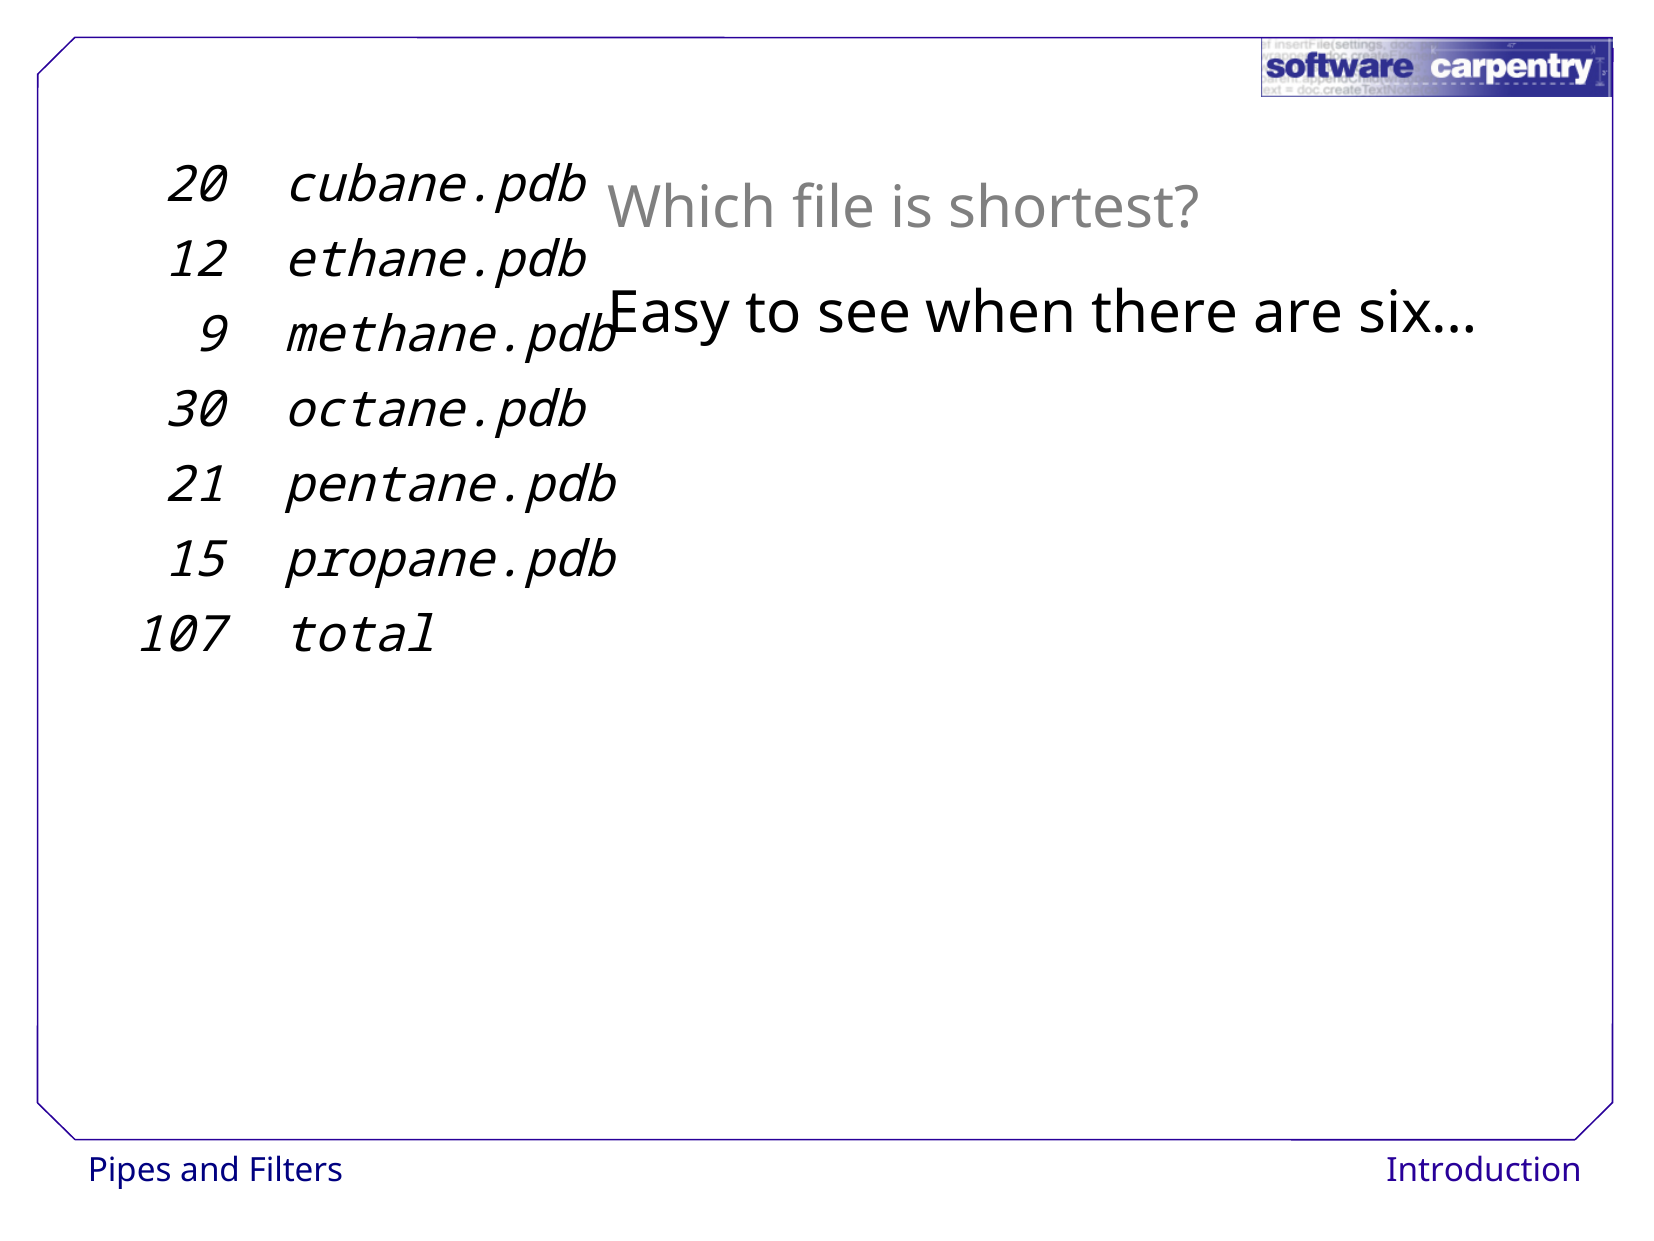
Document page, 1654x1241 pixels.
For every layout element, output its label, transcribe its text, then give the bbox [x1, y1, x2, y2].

picture [1261, 39, 1613, 97]
text_box 20 cubane.pdb 12 ethane.pdb 9 methane.pdb 30 octane.pdb 21 pentane.pdb 15 propane.pdb 107 total [89, 128, 638, 1131]
text_box Which file is shortest? Easy to see when there are six… [592, 126, 1644, 353]
